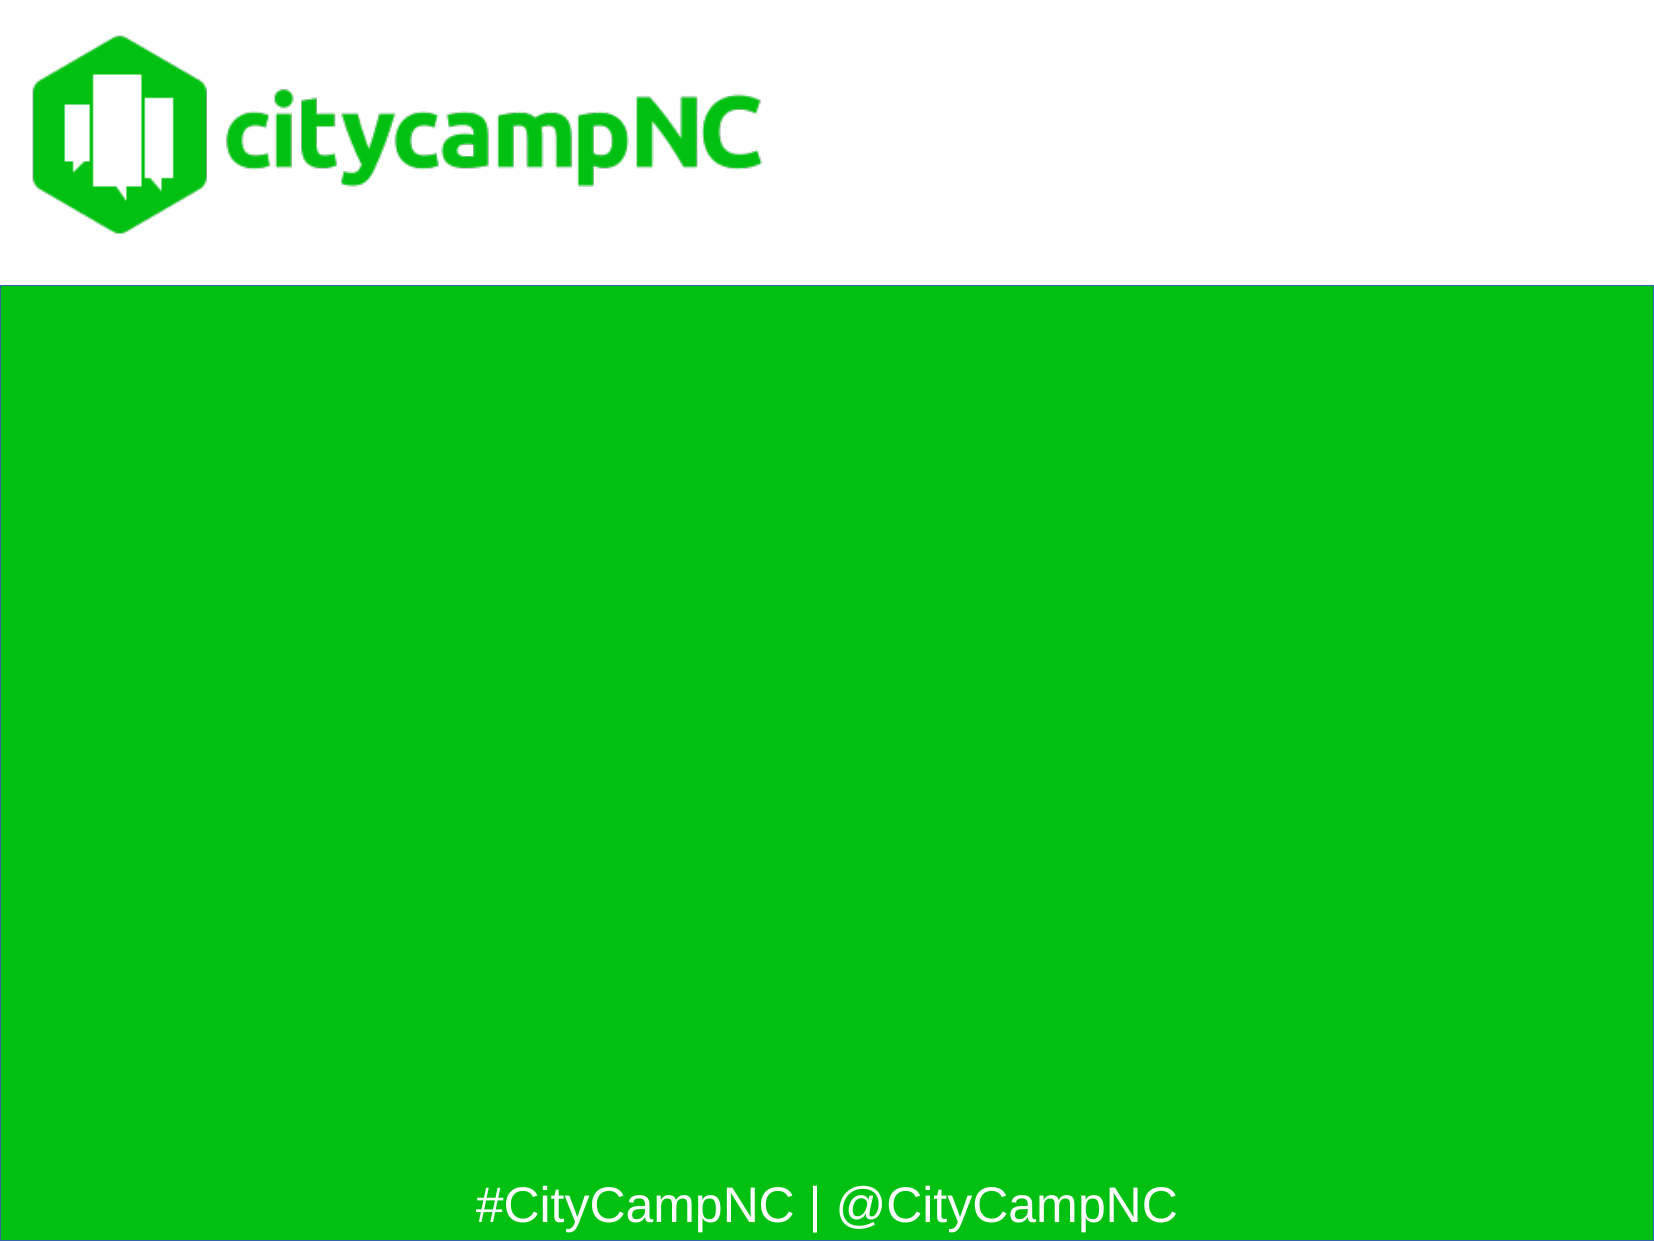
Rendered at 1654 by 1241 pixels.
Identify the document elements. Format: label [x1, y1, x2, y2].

picture [0, 3, 794, 267]
